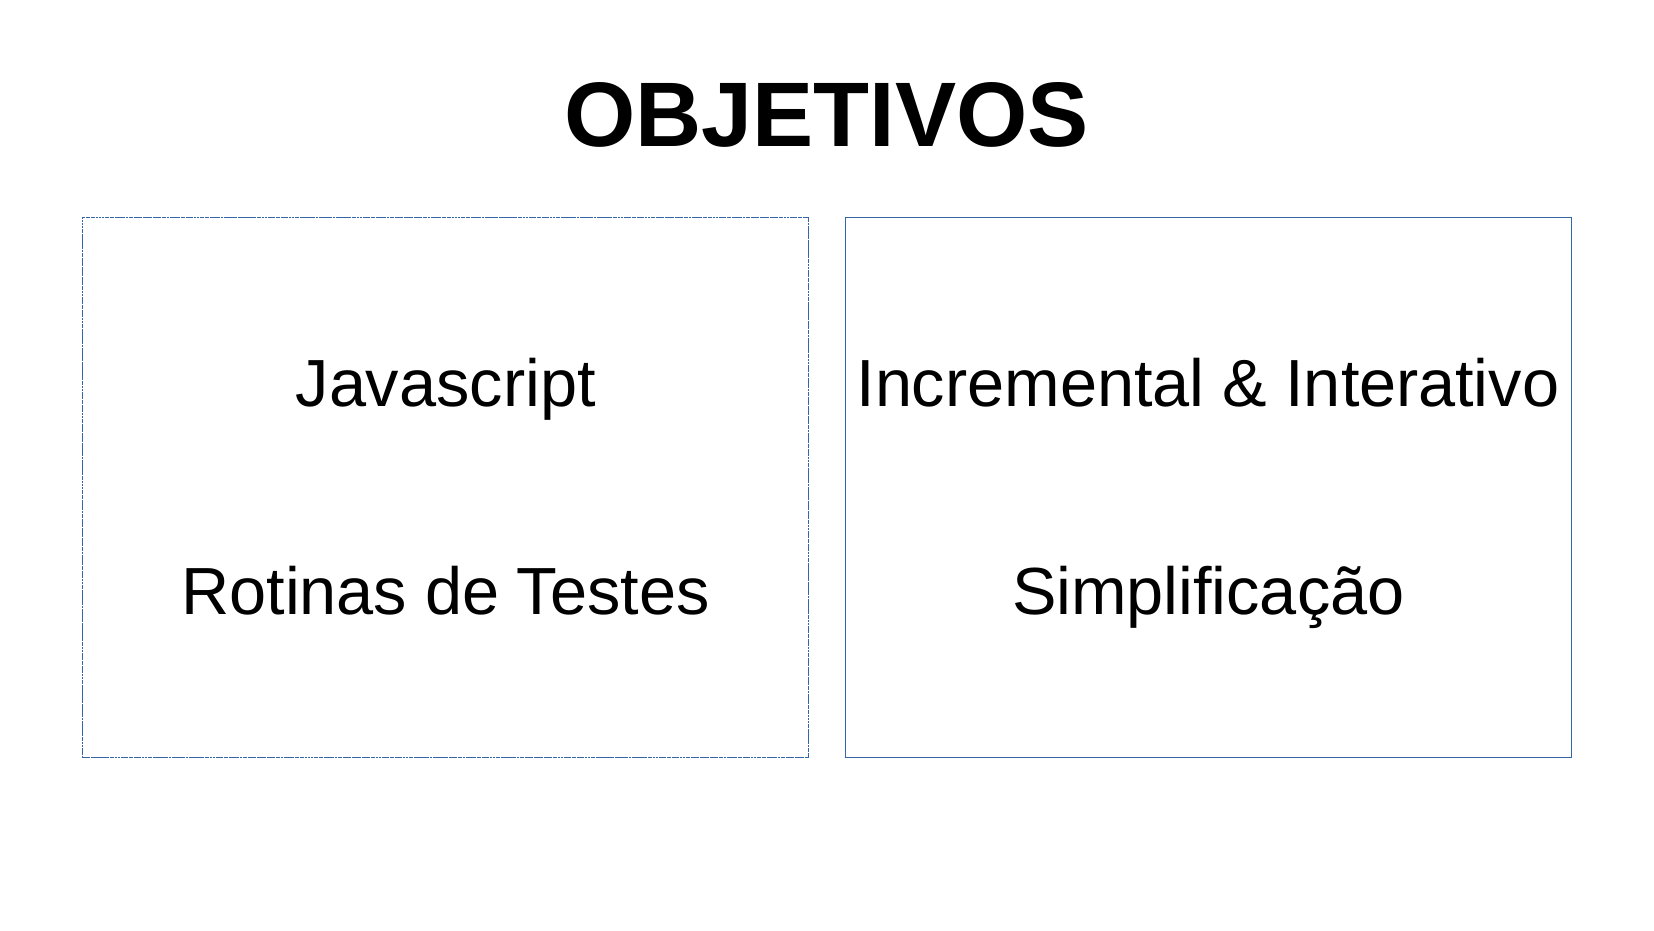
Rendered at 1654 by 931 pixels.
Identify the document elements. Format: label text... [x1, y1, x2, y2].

list Javascript Rotinas de Testes [82, 217, 809, 758]
list Incremental & Interativo Simplificação [845, 217, 1572, 758]
title OBJETIVOS [82, 37, 1571, 193]
